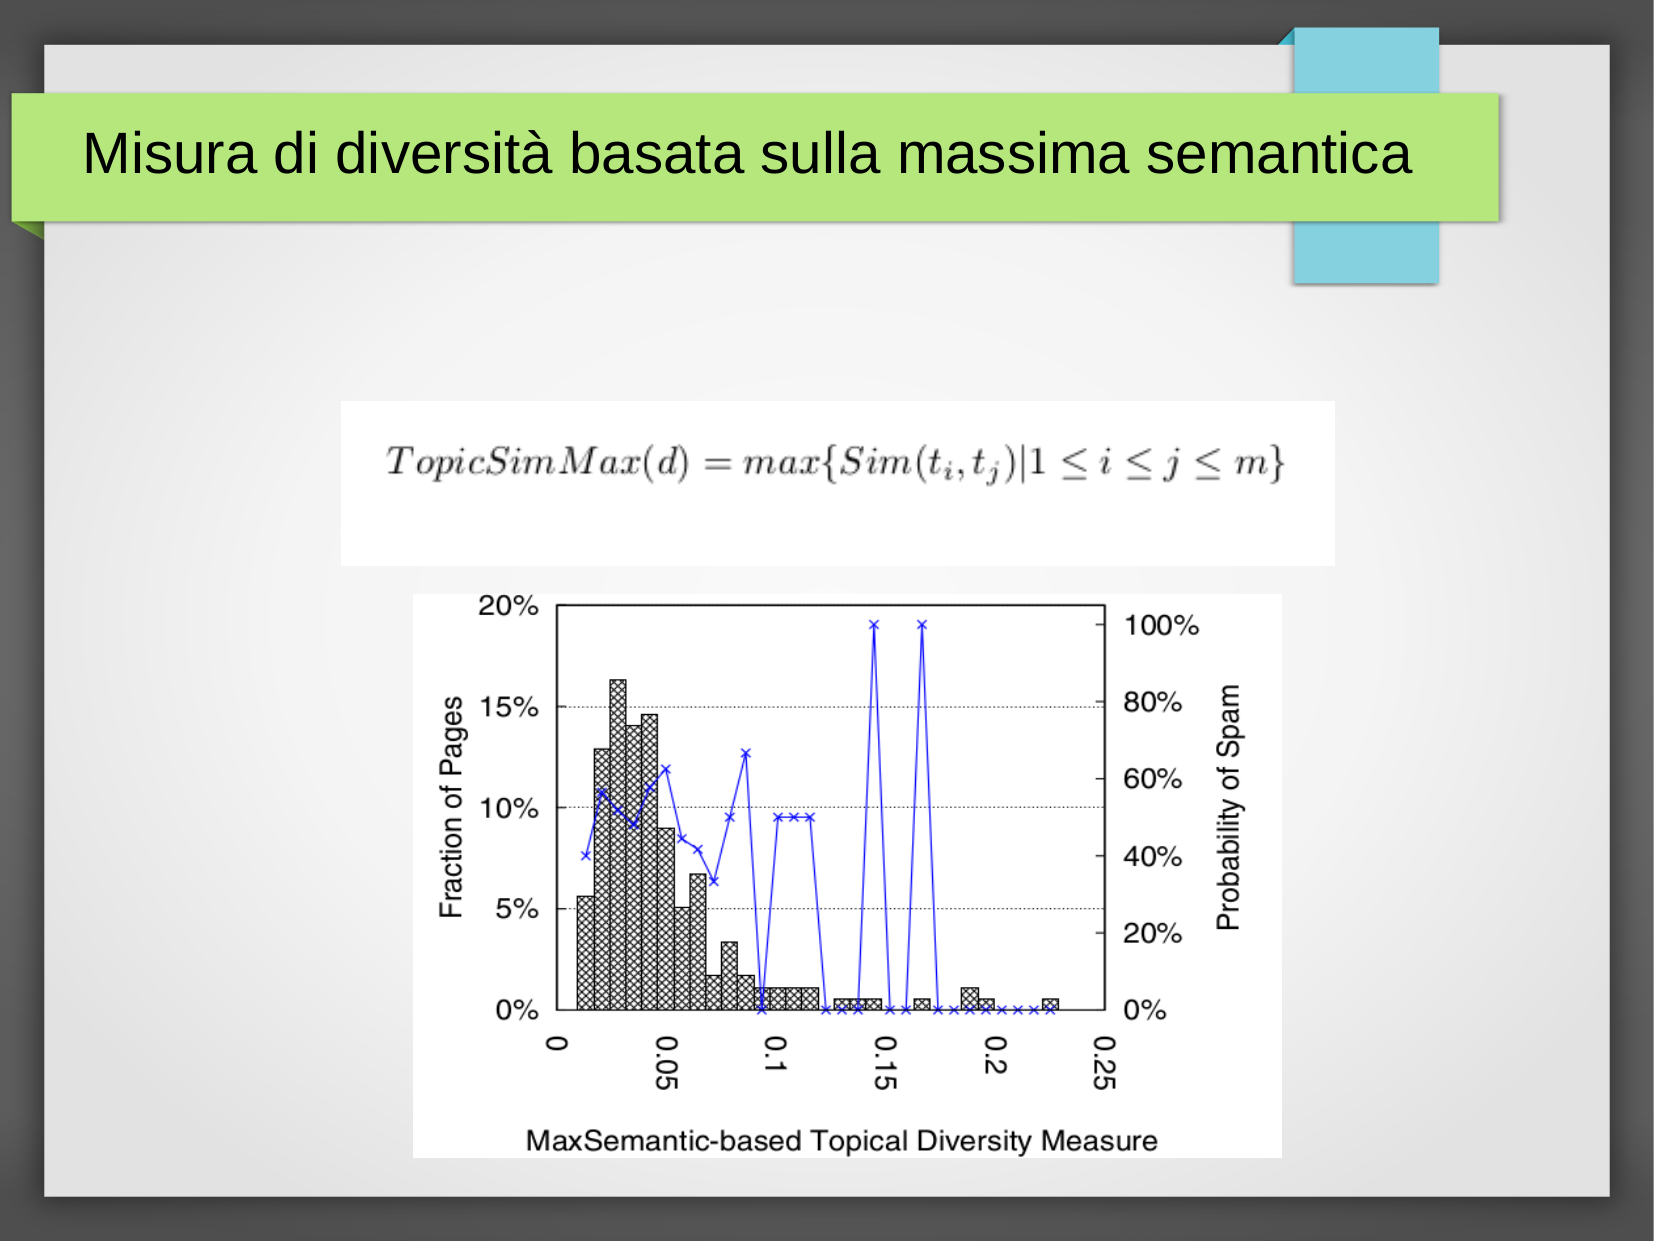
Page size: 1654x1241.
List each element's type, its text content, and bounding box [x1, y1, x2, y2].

title Misura di diversità basata sulla massima semantica [82, 94, 1477, 213]
picture [0, 0, 1654, 1241]
